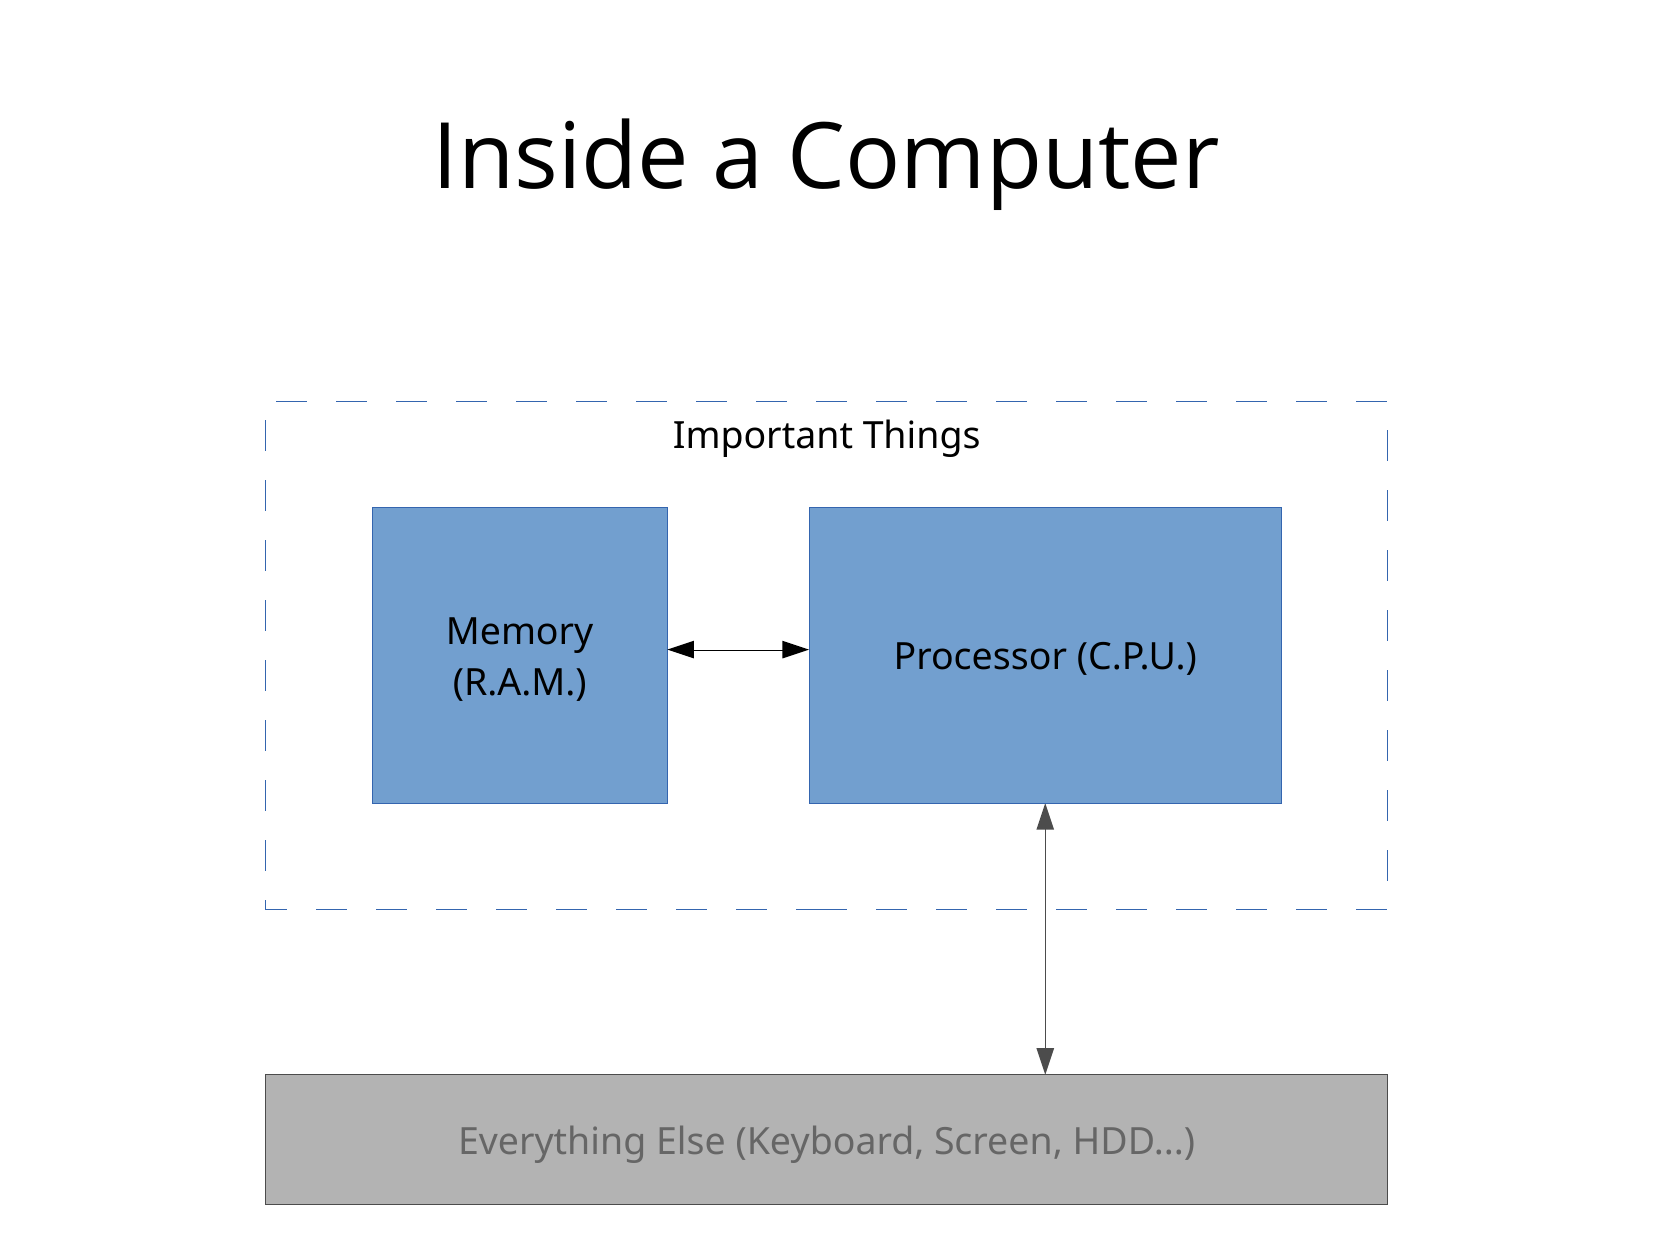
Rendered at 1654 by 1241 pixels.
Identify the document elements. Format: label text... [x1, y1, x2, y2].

text_box Important Things [265, 401, 1388, 910]
text_box Memory (R.A.M.) [372, 507, 668, 804]
text_box Everything Else (Keyboard, Screen, HDD...) [265, 1074, 1388, 1205]
text_box Processor (C.P.U.) [809, 507, 1282, 804]
title Inside a Computer [82, 49, 1571, 257]
